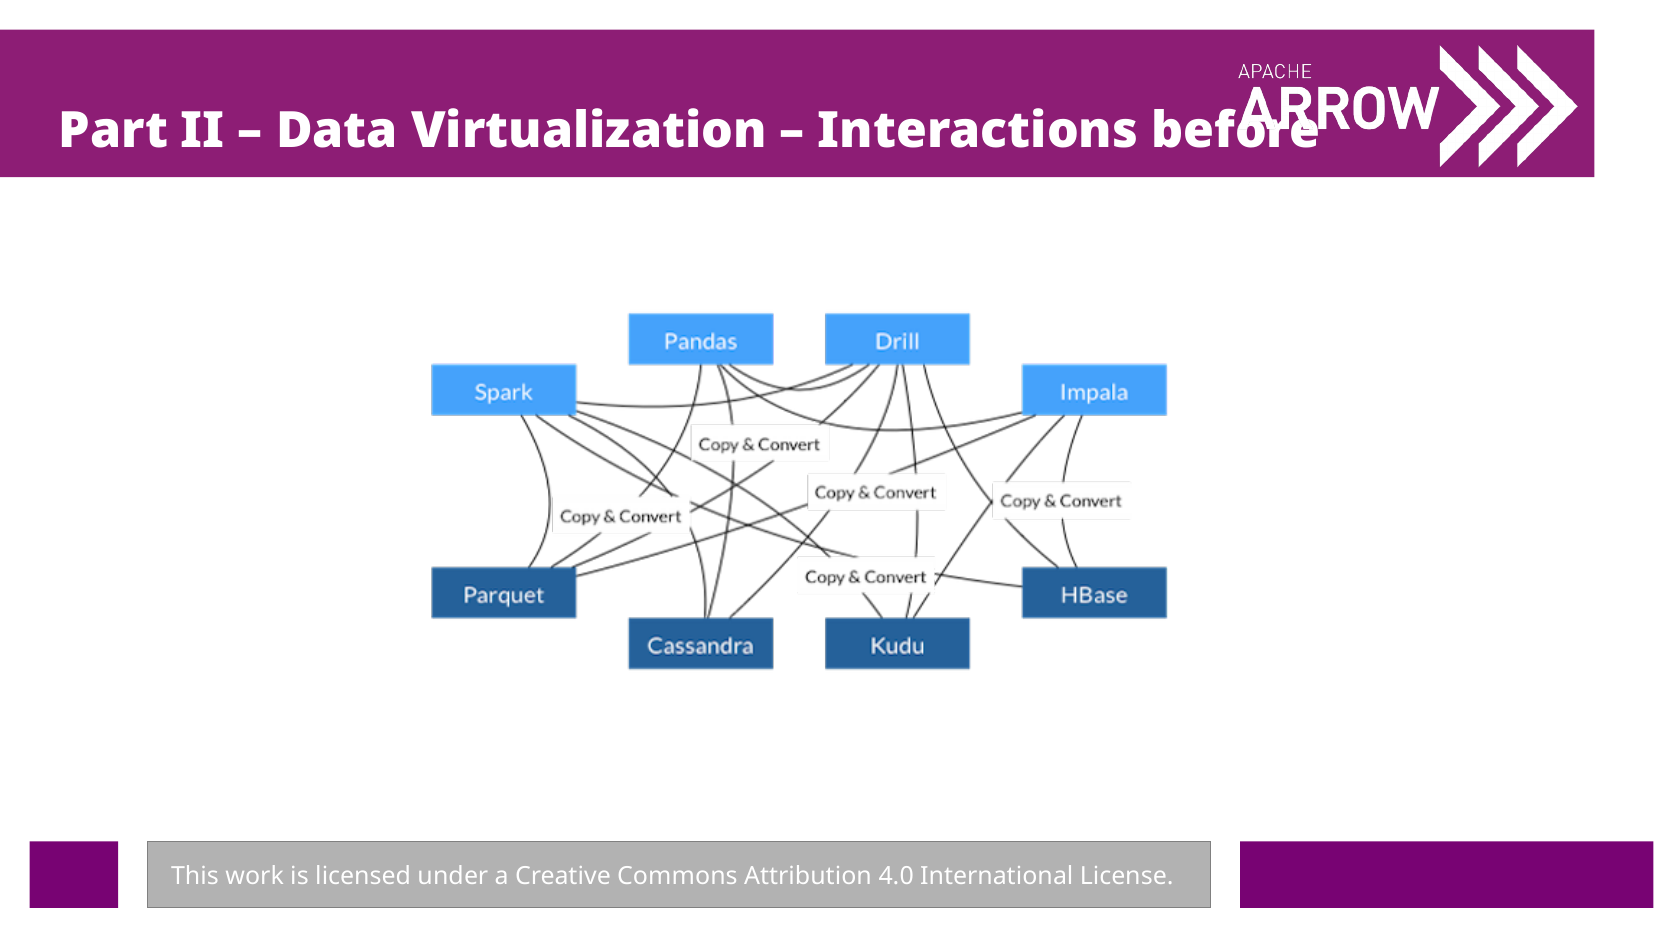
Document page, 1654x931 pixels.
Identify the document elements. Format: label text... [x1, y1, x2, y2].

picture [383, 265, 1212, 724]
picture [1210, 36, 1597, 178]
title Part II – Data Virtualization – Interactions before [59, 44, 1210, 163]
